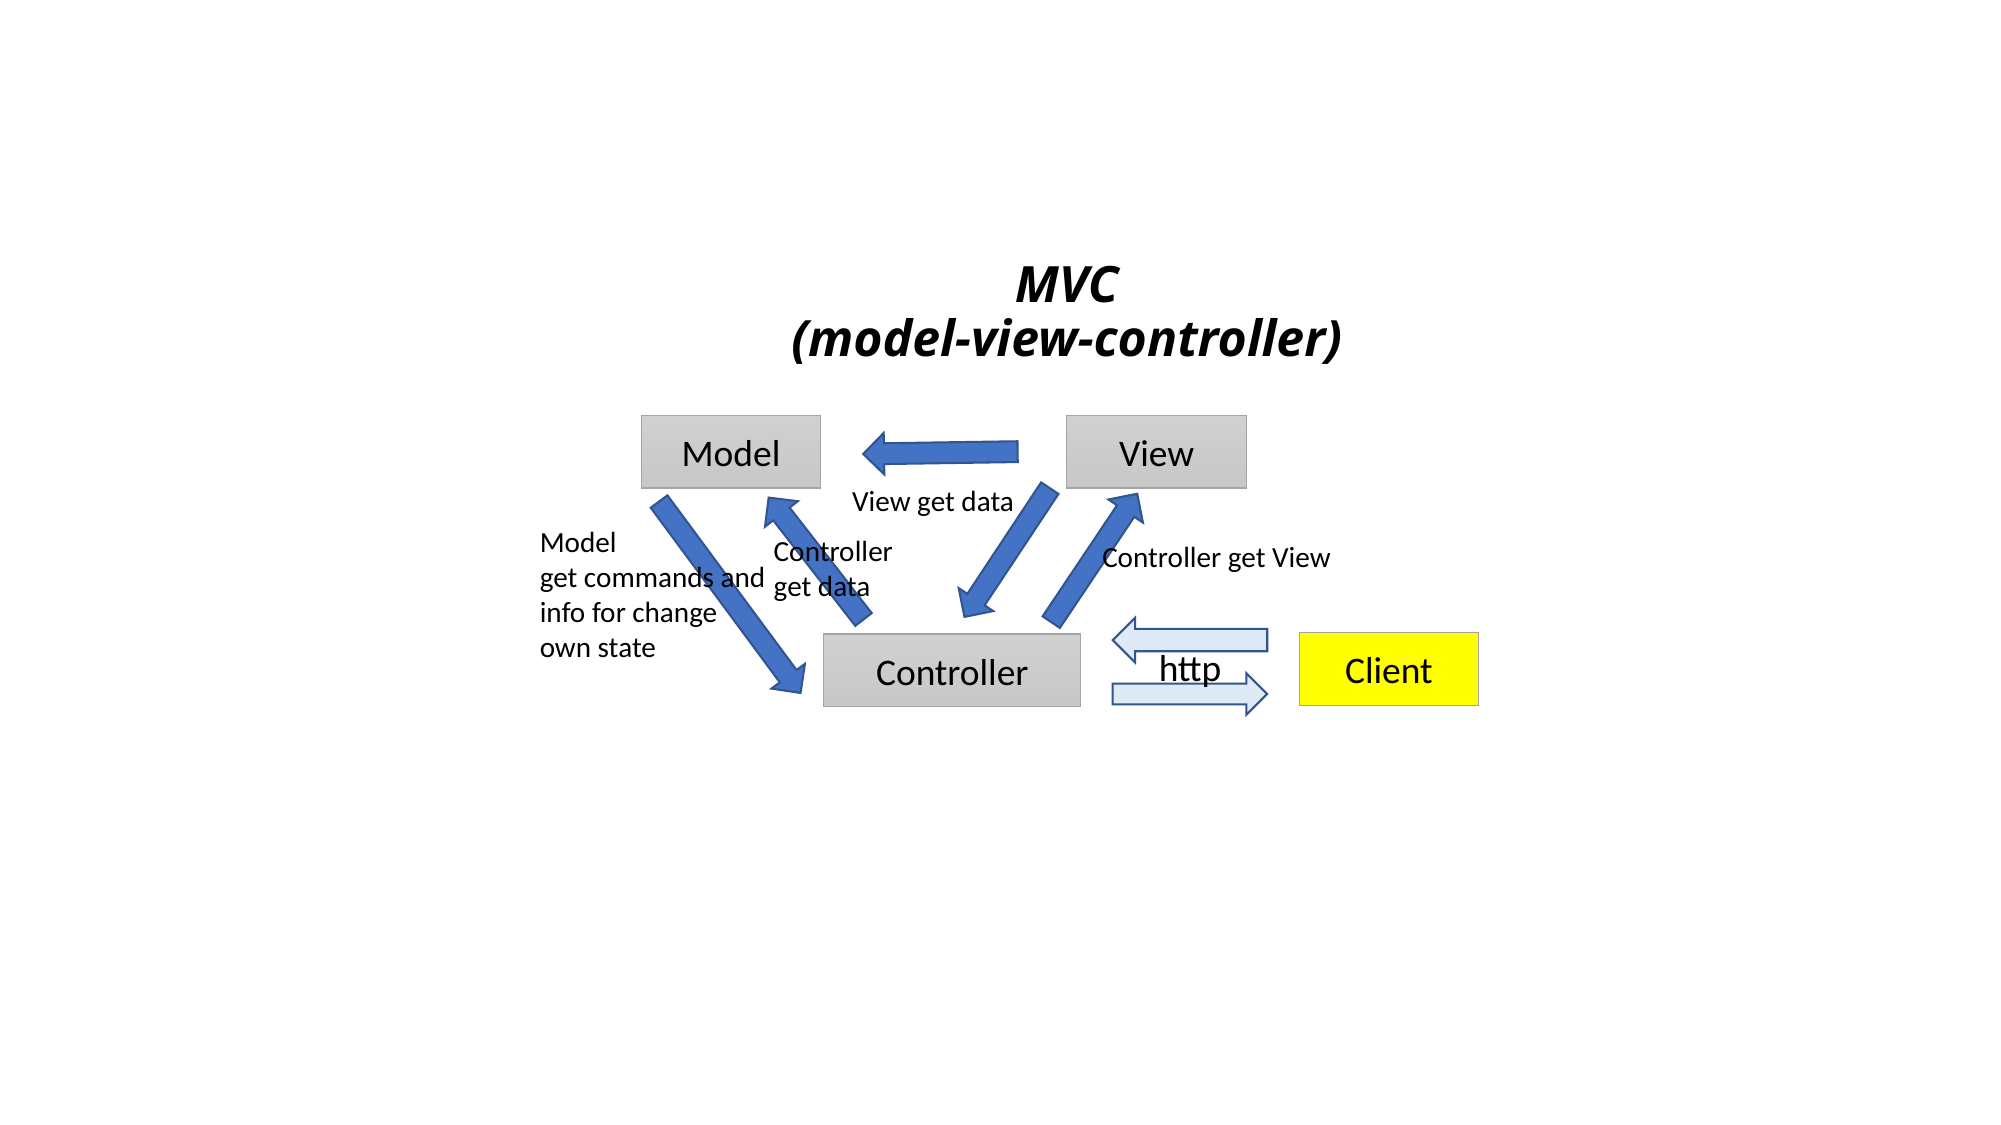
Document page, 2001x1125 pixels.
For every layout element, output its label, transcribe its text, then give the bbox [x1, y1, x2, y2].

text_box [1112, 683, 1268, 715]
text_box [863, 432, 1018, 475]
text_box [842, 610, 872, 626]
text_box Model get commands and info for change own state [524, 515, 788, 671]
text_box Controller get View [1087, 530, 1450, 581]
text_box [766, 497, 803, 524]
text_box [650, 495, 682, 515]
text_box View get data [837, 475, 1101, 526]
text_box Client [1299, 632, 1479, 706]
text_box Model [641, 415, 821, 488]
text_box Controller [823, 634, 1081, 707]
text_box [771, 658, 805, 693]
text_box [1112, 617, 1268, 663]
text_box [1042, 550, 1092, 628]
title MVC (model-view-controller) [316, 294, 1817, 368]
text_box View [1066, 415, 1247, 488]
text_box Controller get data [788, 524, 938, 610]
text_box [958, 526, 1038, 617]
text_box http [1143, 636, 1257, 696]
text_box [1100, 493, 1143, 530]
